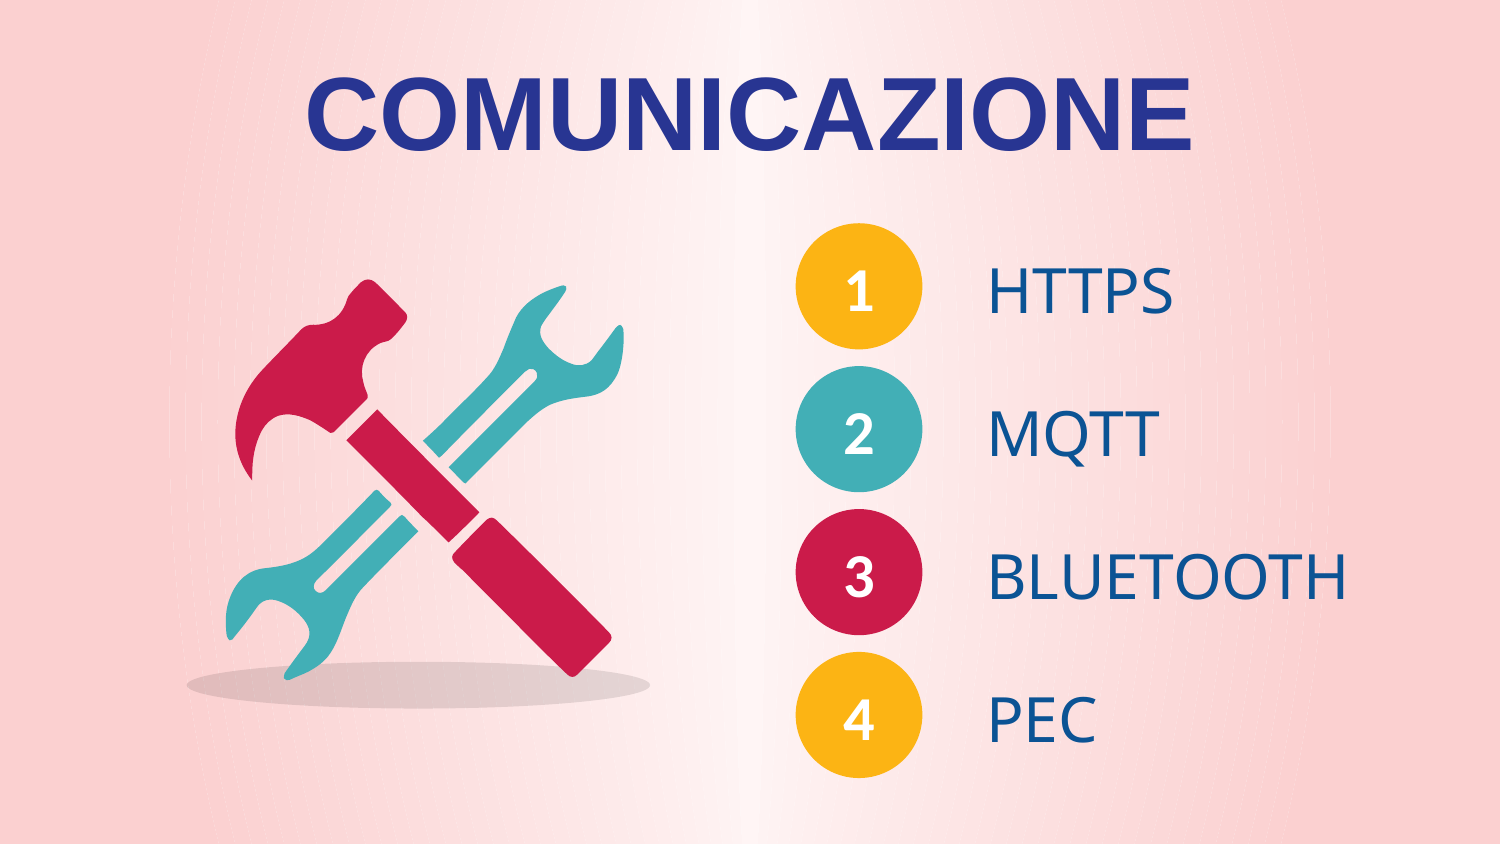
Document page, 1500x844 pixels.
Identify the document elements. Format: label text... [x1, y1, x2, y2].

text_box COMUNICAZIONE [271, 40, 1229, 167]
text_box 3 [795, 509, 923, 636]
text_box 1 [795, 223, 923, 350]
text_box PEC [975, 674, 1419, 756]
text_box 4 [795, 651, 923, 779]
text_box 2 [795, 366, 923, 493]
text_box BLUETOOTH [975, 531, 1419, 613]
text_box [186, 489, 651, 709]
text_box MQTT [975, 388, 1419, 470]
text_box HTTPS [975, 245, 1419, 327]
text_box [235, 279, 408, 481]
text_box [346, 409, 480, 543]
text_box [422, 285, 624, 484]
